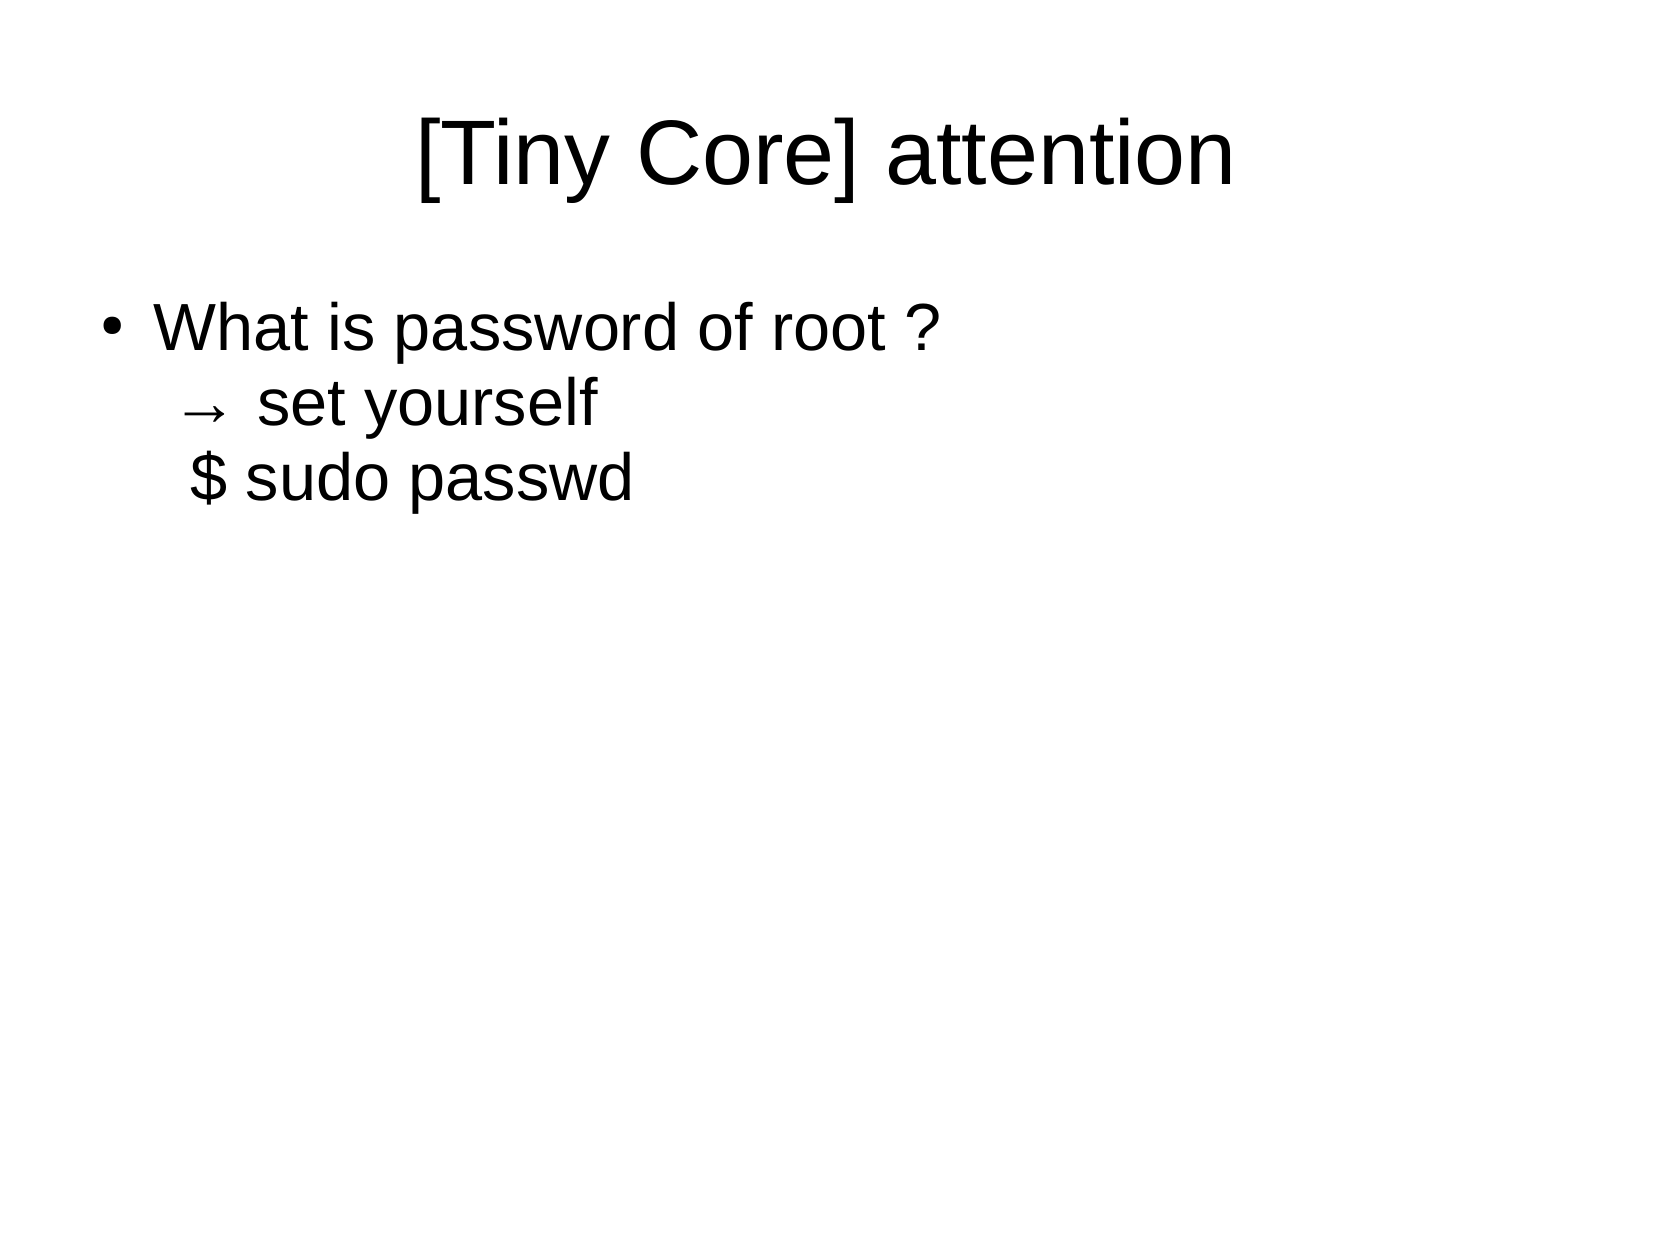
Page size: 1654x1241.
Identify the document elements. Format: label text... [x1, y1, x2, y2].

title [Tiny Core] attention [82, 49, 1571, 257]
list What is password of root ? → set yourself $ sudo passwd [82, 290, 1538, 1010]
